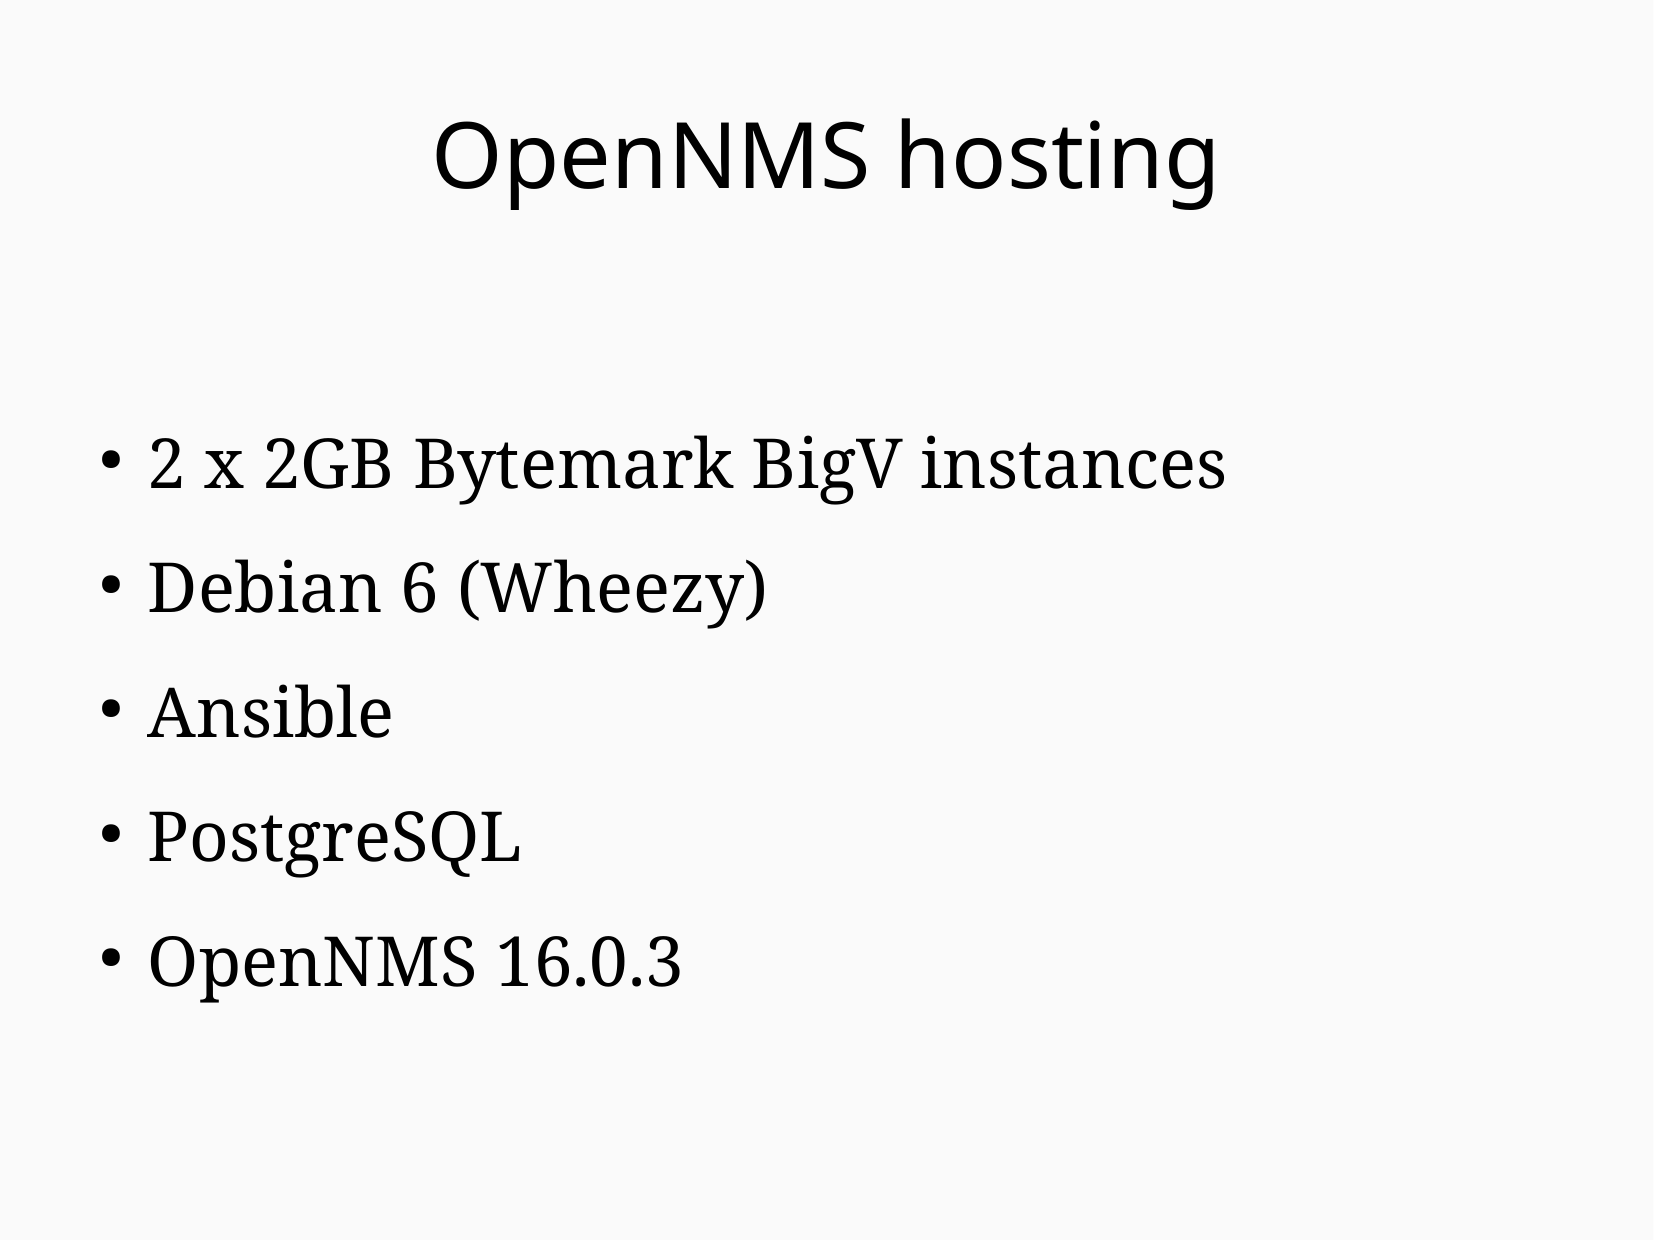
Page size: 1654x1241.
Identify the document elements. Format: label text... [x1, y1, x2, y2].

list 2 x 2GB Bytemark BigV instances Debian 6 (Wheezy) Ansible PostgreSQL OpenNMS 16.0.3 [82, 290, 1571, 1010]
title OpenNMS hosting [82, 49, 1571, 257]
